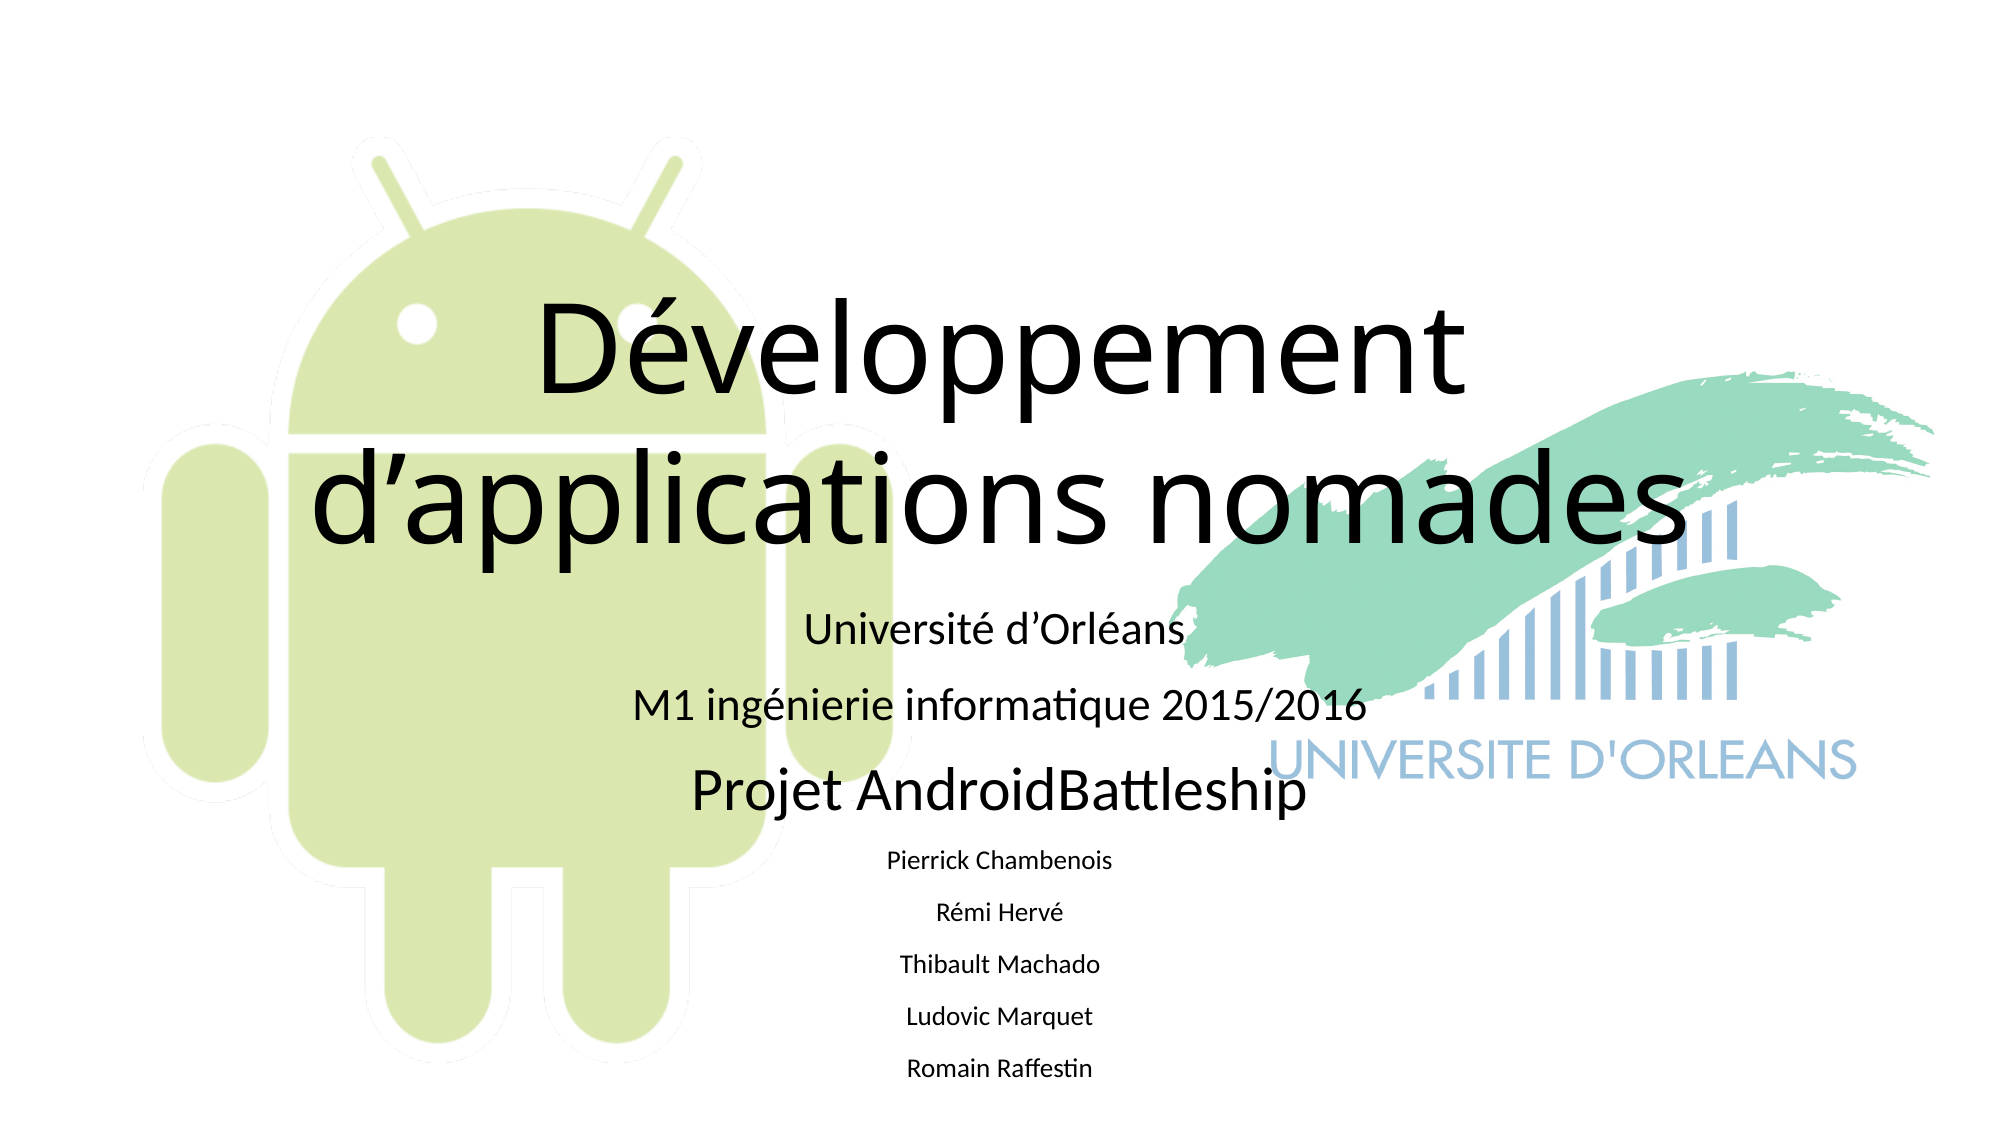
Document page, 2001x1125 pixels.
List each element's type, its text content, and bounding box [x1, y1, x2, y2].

text_box [142, 136, 913, 1064]
text_box [1169, 371, 1935, 780]
title Développement d’applications nomades [249, 184, 1750, 576]
subtitle Université d’Orléans M1 ingénierie informatique 2015/2016 Projet AndroidBattleship Pierrick Chambenois Rémi Hervé Thibault Machado Ludovic Marquet Romain Raffestin [249, 590, 1750, 1093]
